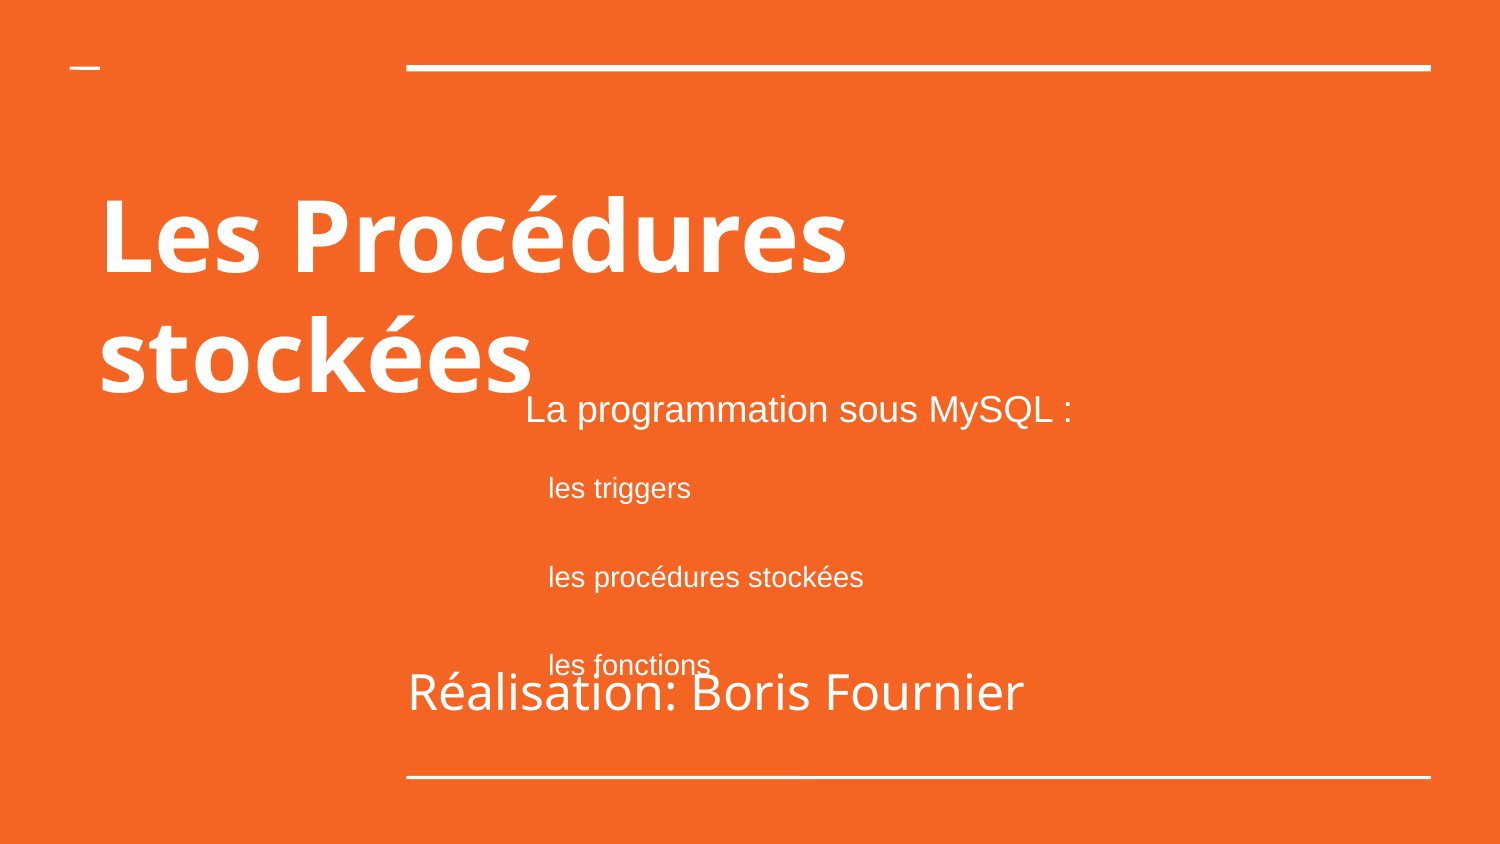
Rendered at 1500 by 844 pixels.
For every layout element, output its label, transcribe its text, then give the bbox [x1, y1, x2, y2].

text_box La programmation sous MySQL : les triggers les procédures stockées les fonctions [510, 369, 1384, 597]
subtitle Réalisation: Boris Fournier [392, 531, 1431, 735]
title Les Procédures stockées [83, 157, 1310, 355]
